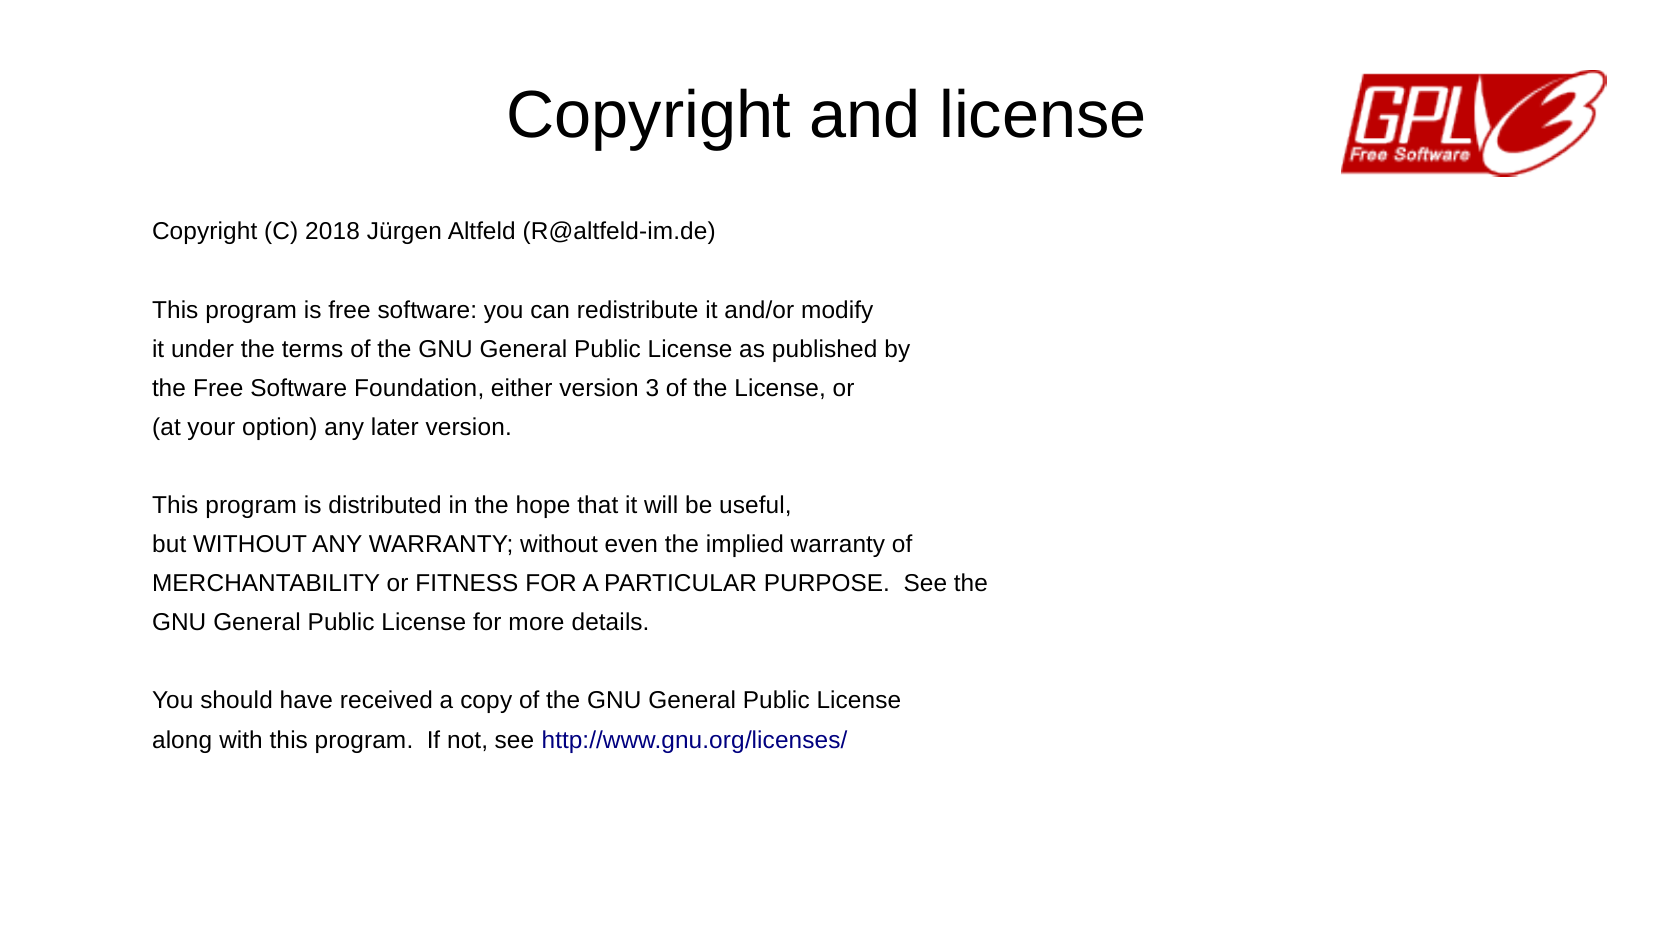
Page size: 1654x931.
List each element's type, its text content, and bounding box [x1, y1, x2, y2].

picture [1341, 70, 1607, 177]
list Copyright (C) 2018 Jürgen Altfeld (R@altfeld-im.de) This program is free software: you can redistribute it and/or modify it under the terms of the GNU General Public License as published by the Free Software Foundation, either version 3 of the License, or (at your option) any later version. This program is distributed in the hope that it will be useful, but WITHOUT ANY WARRANTY; without even the implied warranty of MERCHANTABILITY or FITNESS FOR A PARTICULAR PURPOSE. See the GNU General Public License for more details. You should have received a copy of the GNU General Public License along with this program. If not, see http://www.gnu.org/licenses/ [82, 217, 1571, 758]
title Copyright and license [82, 37, 1571, 193]
